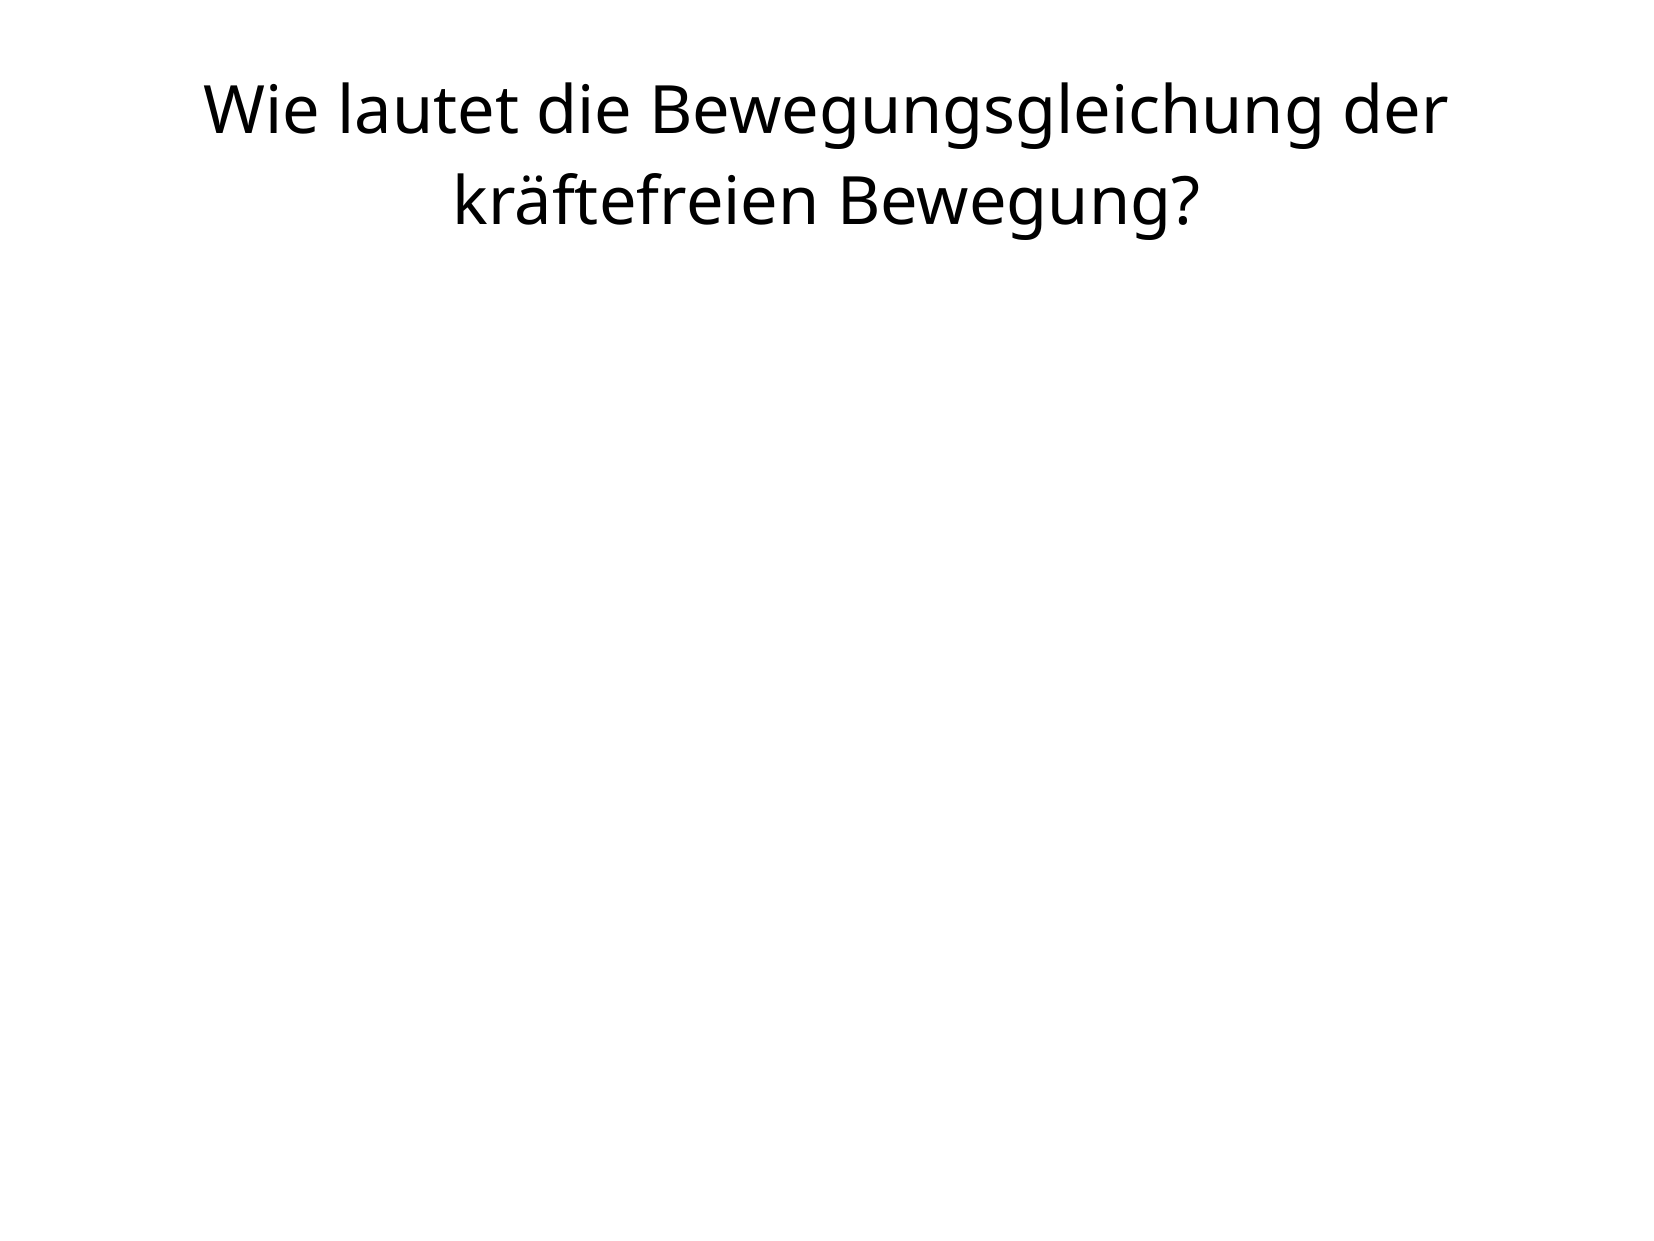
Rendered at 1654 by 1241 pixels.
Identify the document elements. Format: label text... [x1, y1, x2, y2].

title Wie lautet die Bewegungsgleichung der kräftefreien Bewegung? [82, 49, 1571, 257]
